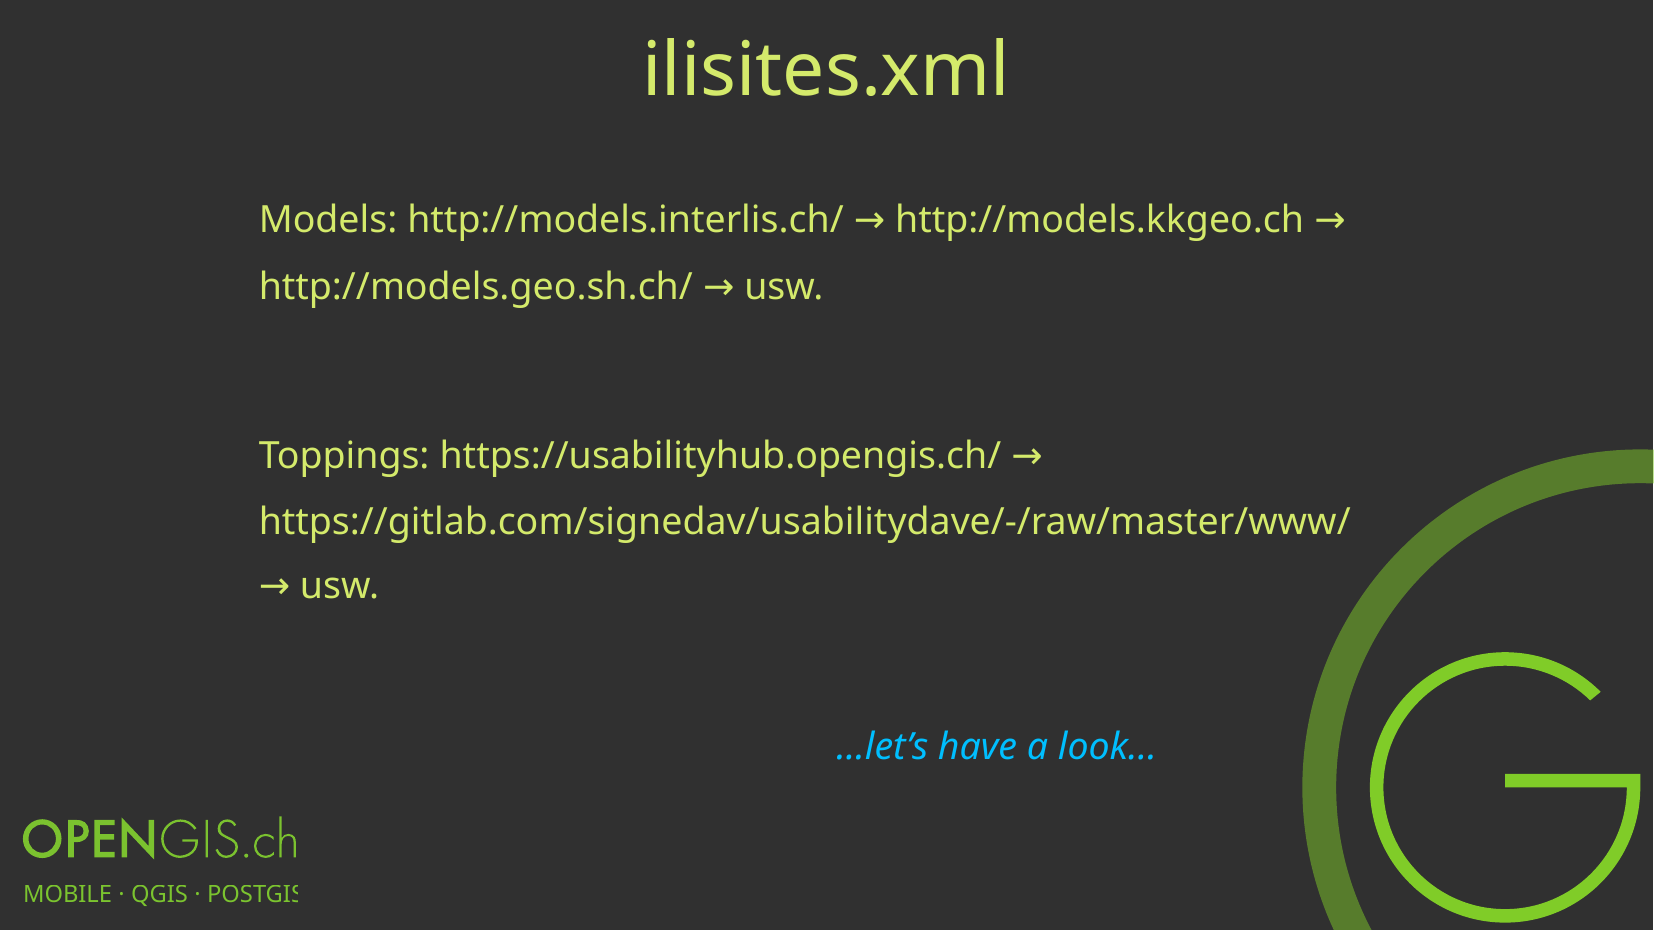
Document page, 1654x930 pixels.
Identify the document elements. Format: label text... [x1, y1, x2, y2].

text_box Models: http://models.interlis.ch/ → http://models.kkgeo.ch → http://models.geo.sh.ch/ → usw. Toppings: https://usabilityhub.opengis.ch/ → https://gitlab.com/signedav/usabilitydave/-/raw/master/www/ → usw. ...let’s have a look… [0, 180, 1471, 826]
title ilisites.xml [0, 0, 1653, 135]
